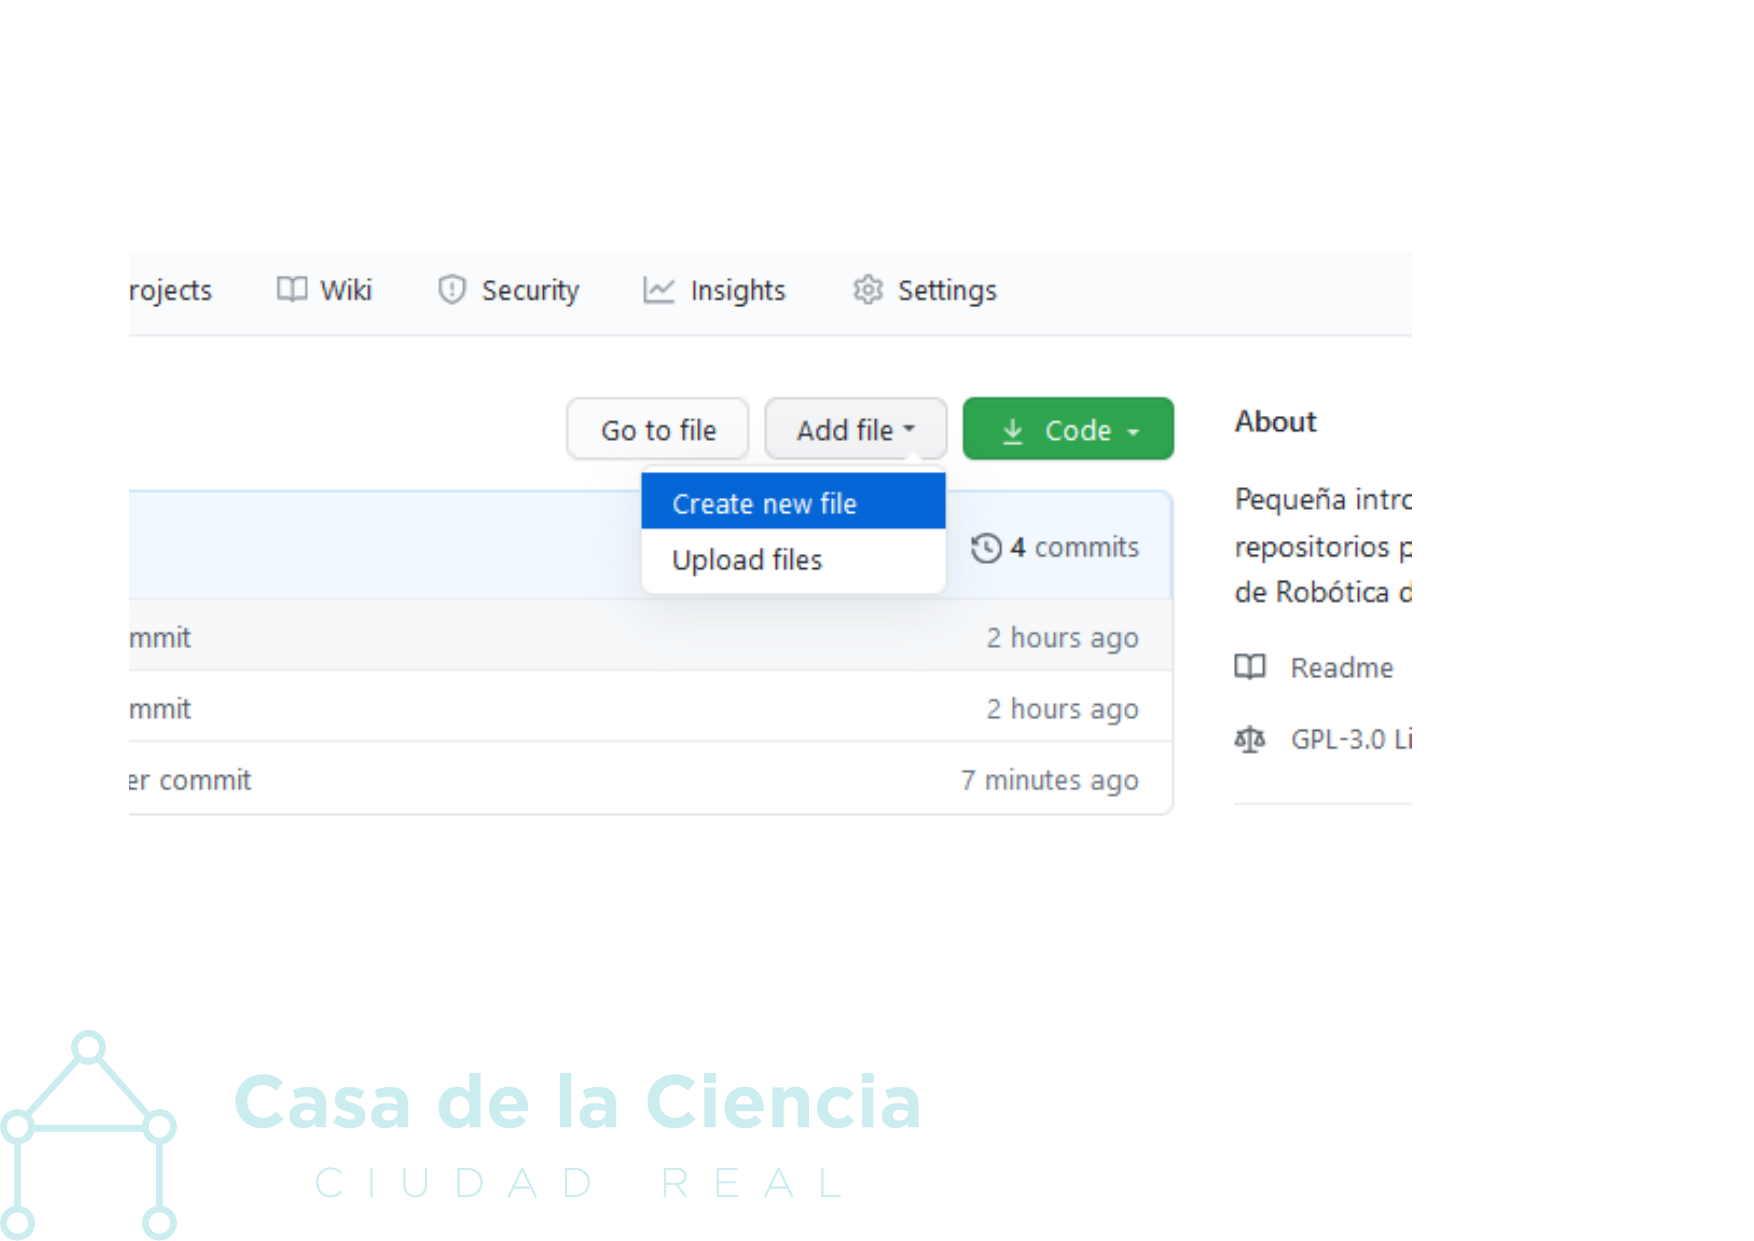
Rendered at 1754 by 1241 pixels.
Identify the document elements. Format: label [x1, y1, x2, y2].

picture [129, 251, 1412, 827]
